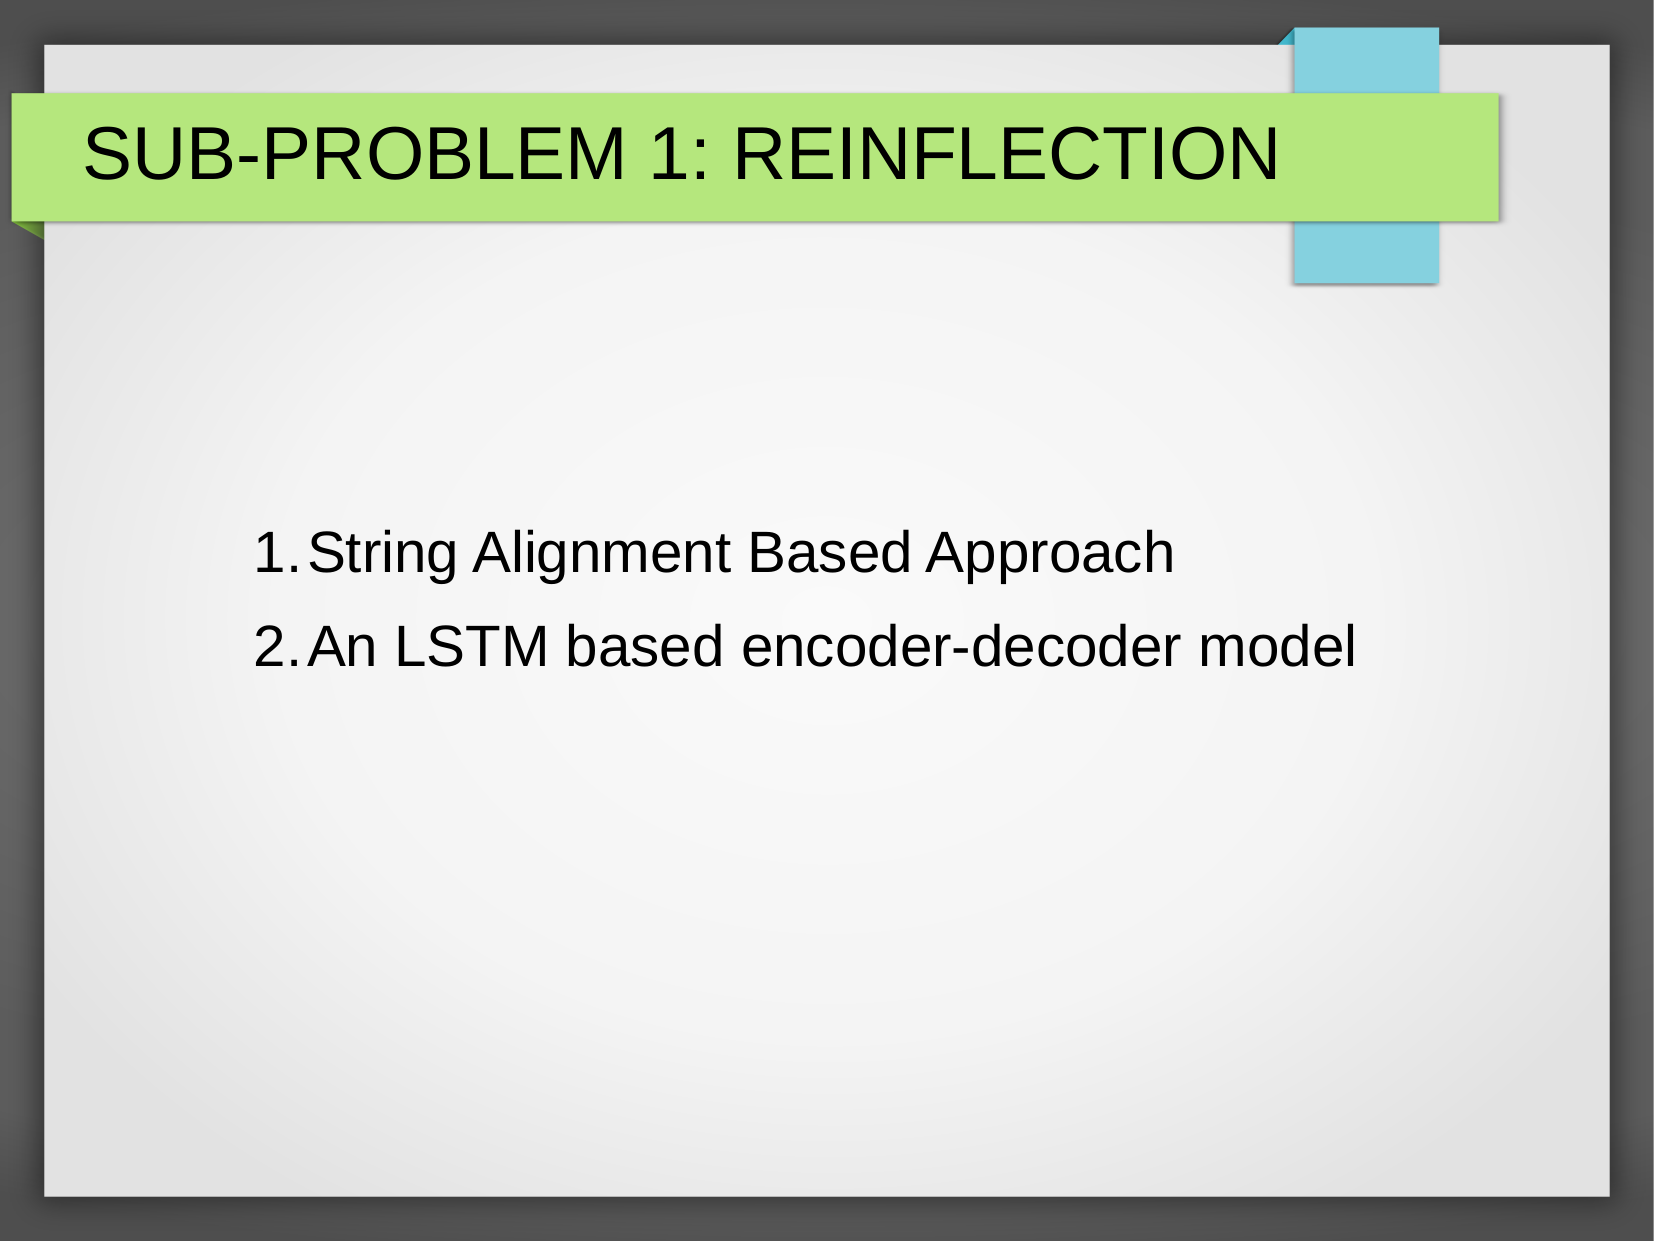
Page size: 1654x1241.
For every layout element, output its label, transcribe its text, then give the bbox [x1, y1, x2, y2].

list String Alignment Based Approach An LSTM based encoder-decoder model [236, 519, 1441, 1015]
picture [0, 0, 1654, 1241]
title SUB-PROBLEM 1: REINFLECTION [82, 69, 1441, 238]
